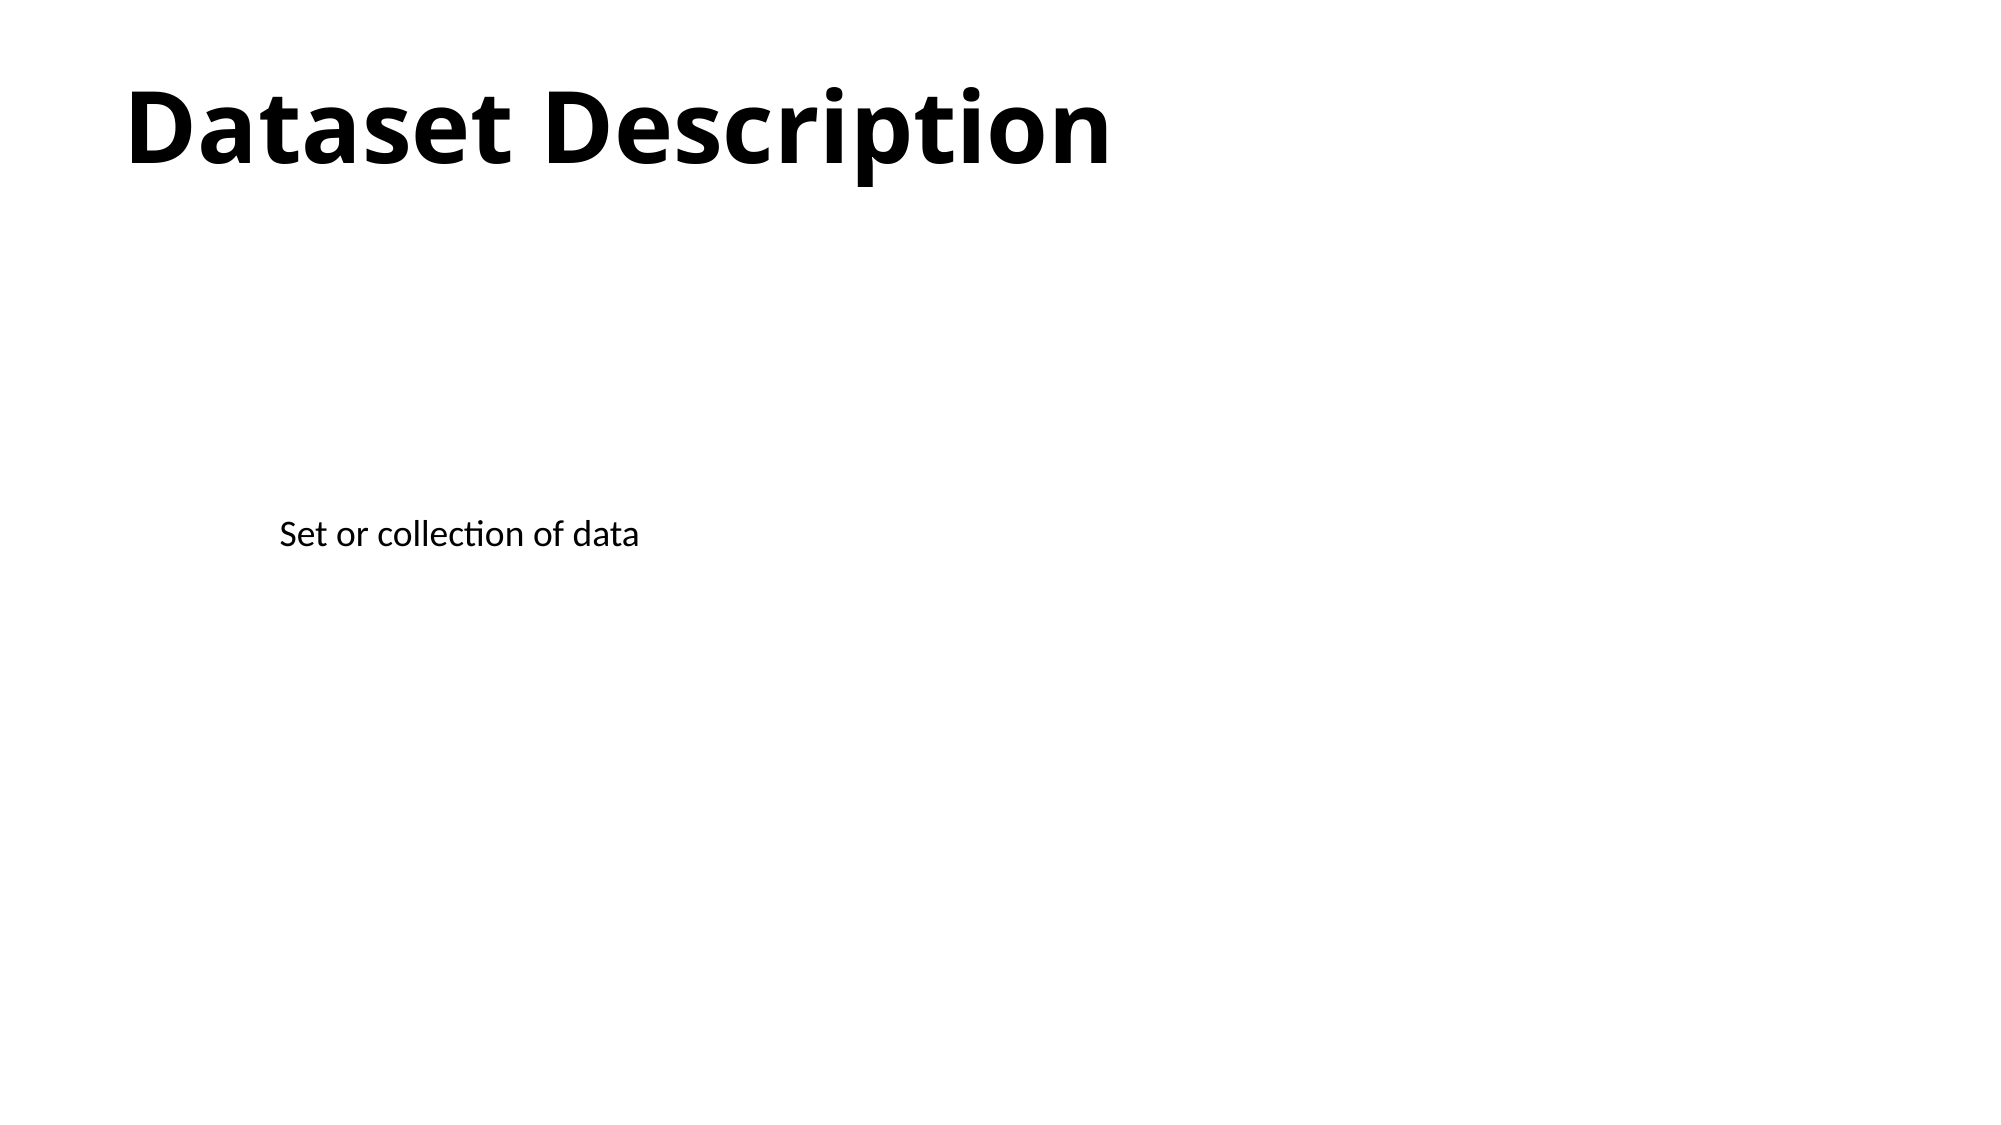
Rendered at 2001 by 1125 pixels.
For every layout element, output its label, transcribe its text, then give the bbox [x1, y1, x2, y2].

text_box Set or collection of data [264, 501, 1698, 563]
title Dataset Description [123, 63, 1877, 188]
